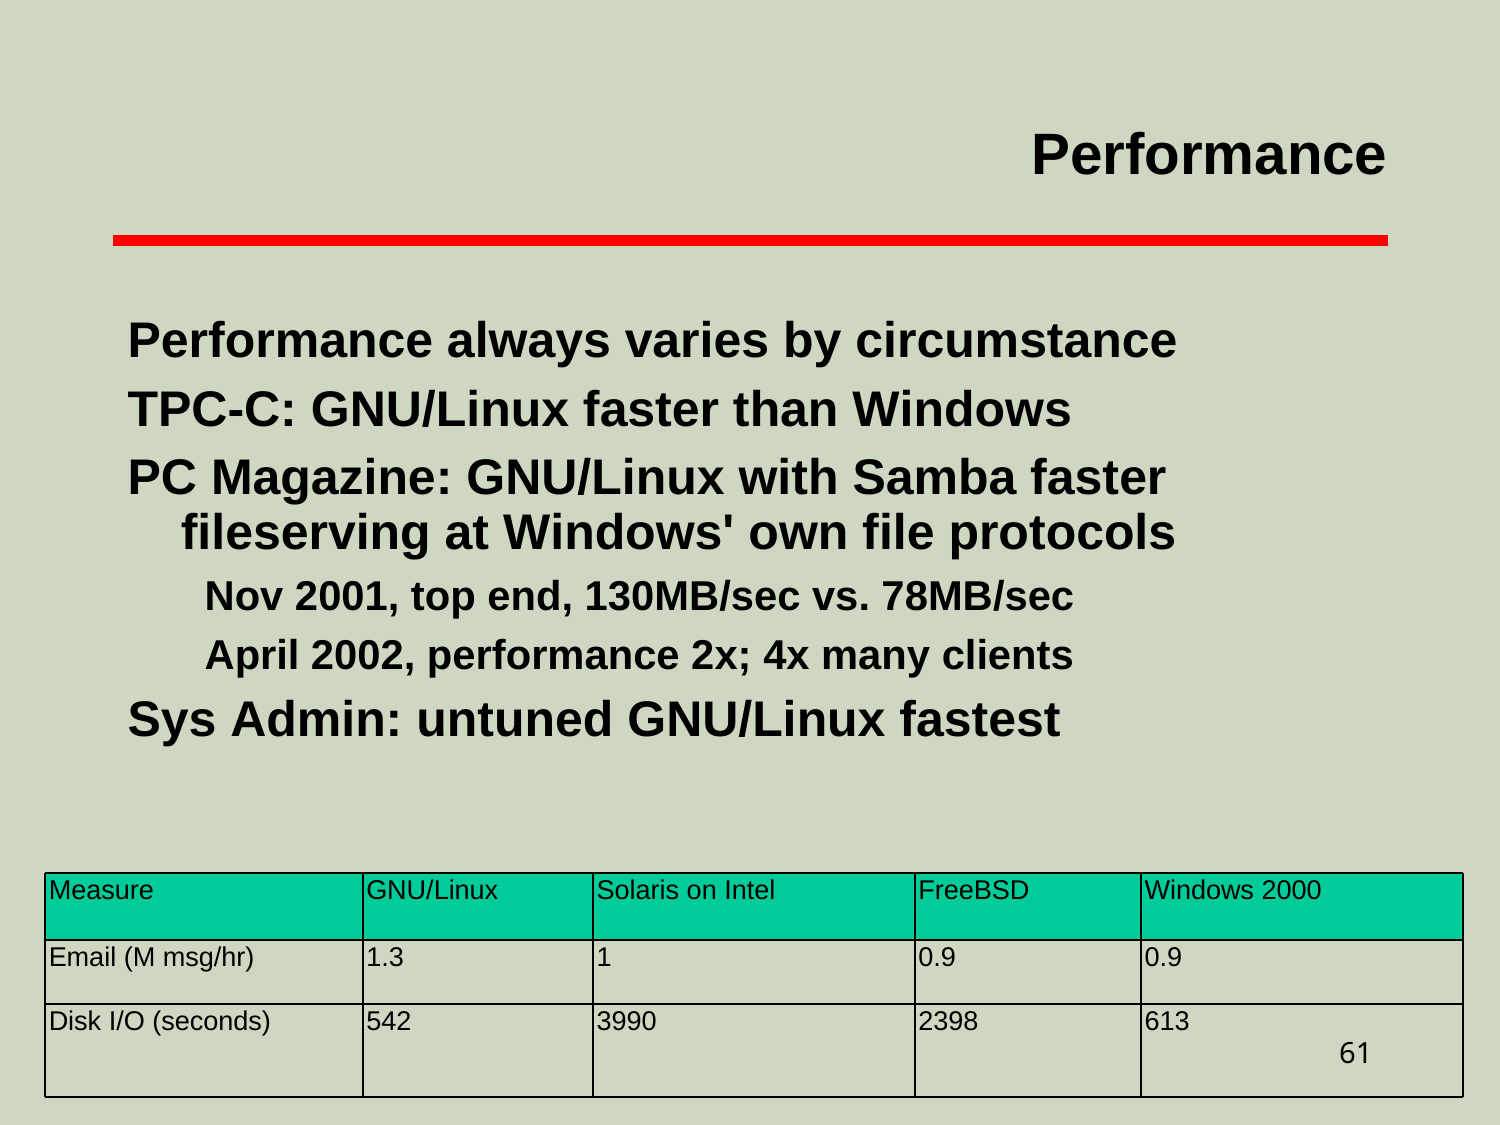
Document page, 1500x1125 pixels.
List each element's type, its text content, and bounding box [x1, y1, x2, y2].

list Performance always varies by circumstance TPC-C: GNU/Linux faster than Windows PC Magazine: GNU/Linux with Samba faster fileserving at Windows' own file protocols Nov 2001, top end, 130MB/sec vs. 78MB/sec April 2002, performance 2x; 4x many clients Sys Admin: untuned GNU/Linux fastest [110, 312, 1391, 872]
text_box 542 [364, 1005, 592, 1096]
text_box 3990 [594, 1005, 914, 1096]
text_box 0.9 [1142, 941, 1462, 1003]
title Performance [337, 85, 1388, 224]
text_box Windows 2000 [1142, 874, 1462, 939]
text_box Email (M msg/hr) [46, 941, 362, 1003]
text_box 2398 [916, 1005, 1140, 1096]
text_box Disk I/O (seconds) [46, 1005, 362, 1096]
text_box Solaris on Intel [594, 874, 914, 939]
text_box 0.9 [916, 941, 1140, 1003]
text_box 1.3 [364, 941, 592, 1003]
text_box 613 [1142, 1005, 1462, 1096]
text_box Measure [46, 874, 362, 939]
text_box GNU/Linux [364, 874, 592, 939]
text_box 1 [594, 941, 914, 1003]
text_box FreeBSD [916, 874, 1140, 939]
